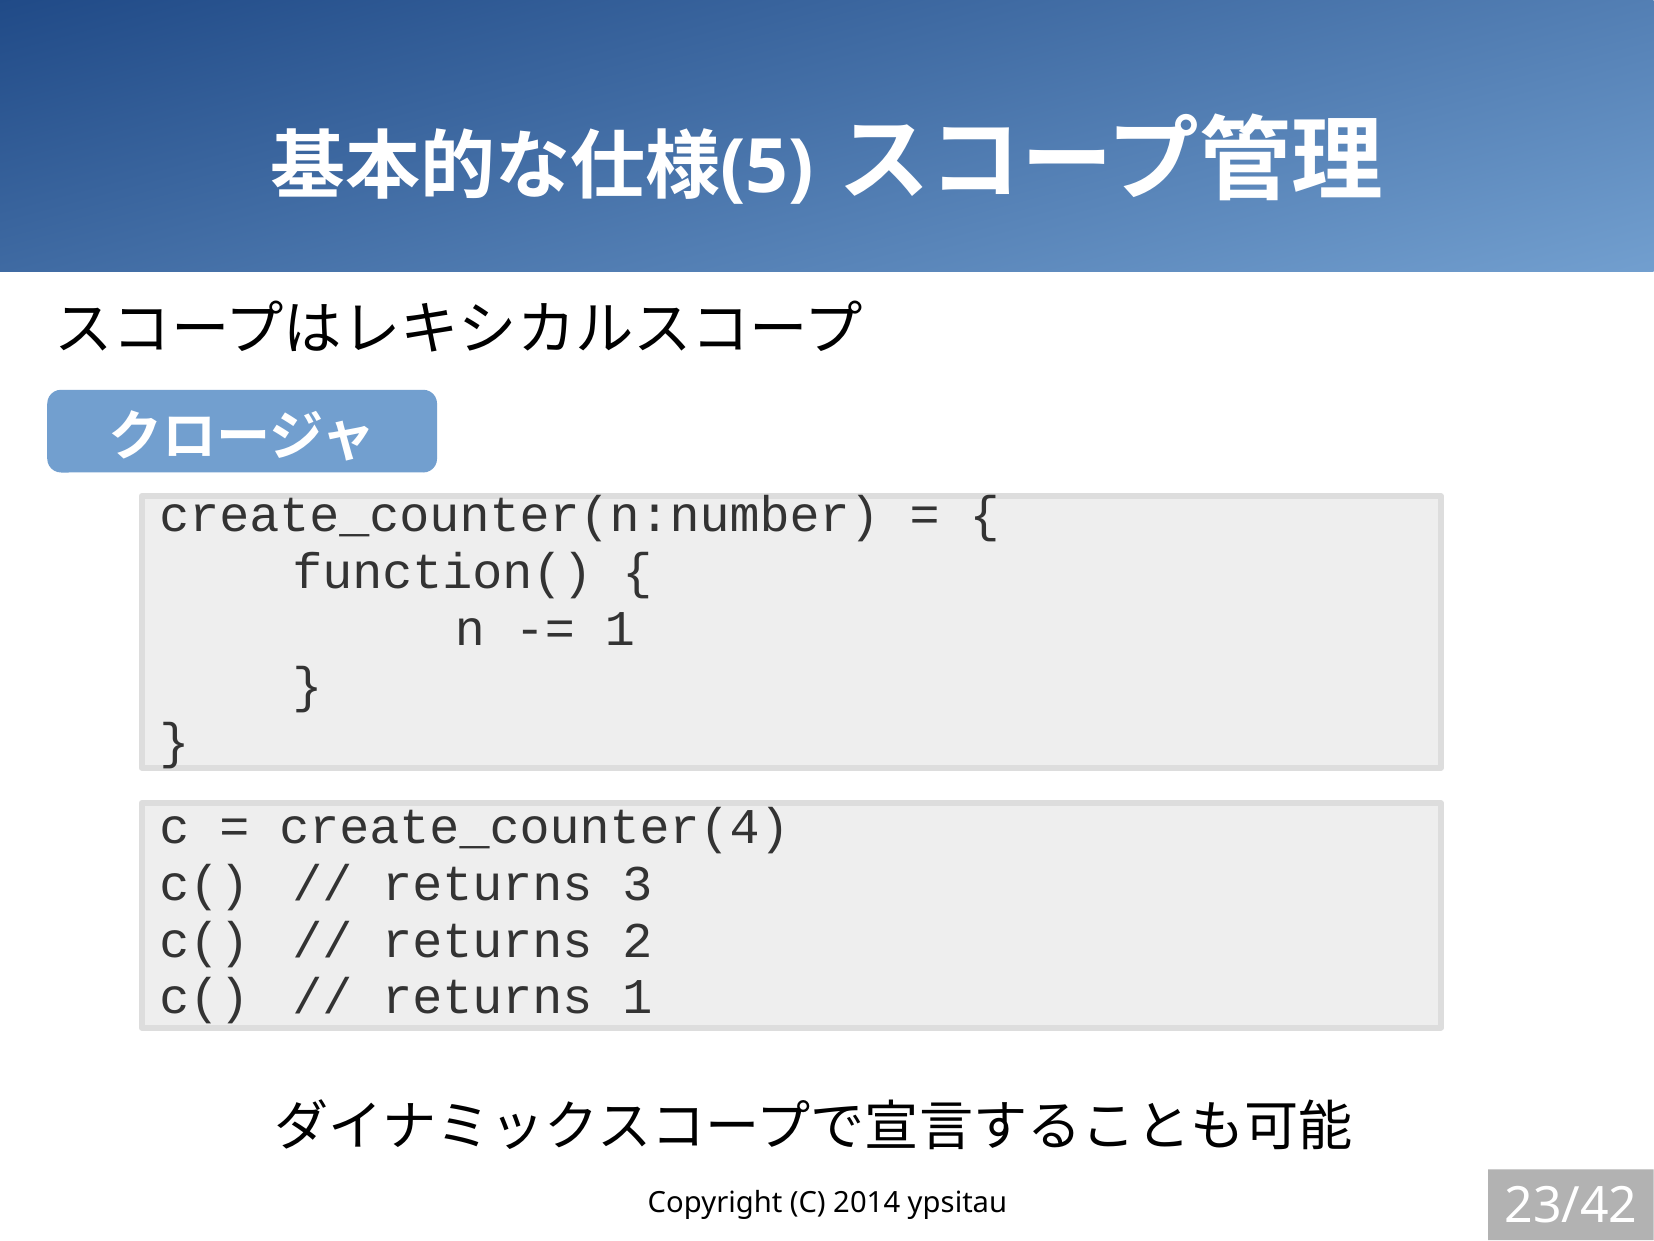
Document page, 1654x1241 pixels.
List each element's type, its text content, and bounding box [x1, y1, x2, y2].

text_box スコープはレキシカルスコープ [39, 274, 885, 378]
text_box クロージャ [47, 389, 438, 473]
text_box ダイナミックスコープで宣言することも可能 [259, 1074, 1375, 1171]
title 基本的な仕様(5) スコープ管理 [82, 49, 1571, 257]
text_box create_counter(n:number) = { function() { n -= 1 } } [141, 496, 1441, 768]
text_box c = create_counter(4) c() // returns 3 c() // returns 2 c() // returns 1 [141, 803, 1441, 1028]
